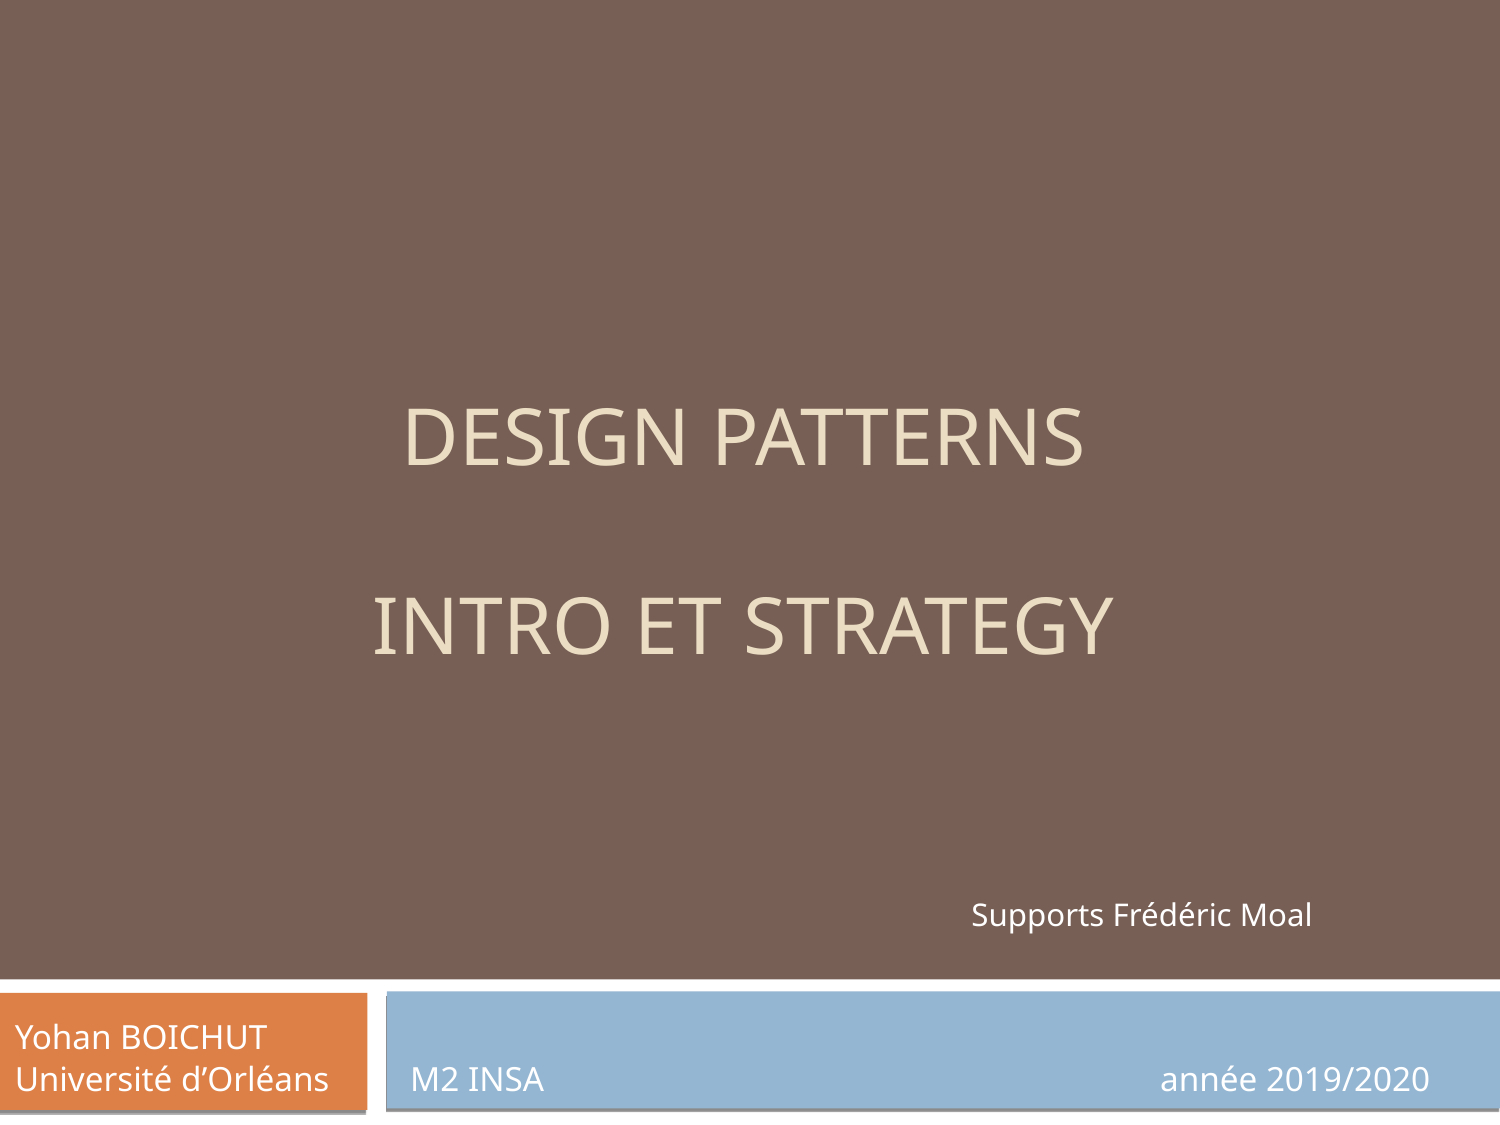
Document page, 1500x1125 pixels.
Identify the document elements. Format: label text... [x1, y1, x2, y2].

text_box Supports Frédéric Moal [956, 885, 1465, 978]
text_box M2 INSA année 2019/2020 [395, 990, 1500, 1106]
text_box Yohan BOICHUT Université d’Orléans [0, 999, 361, 1106]
title Design Patterns Intro et Strategy [0, 377, 1489, 678]
